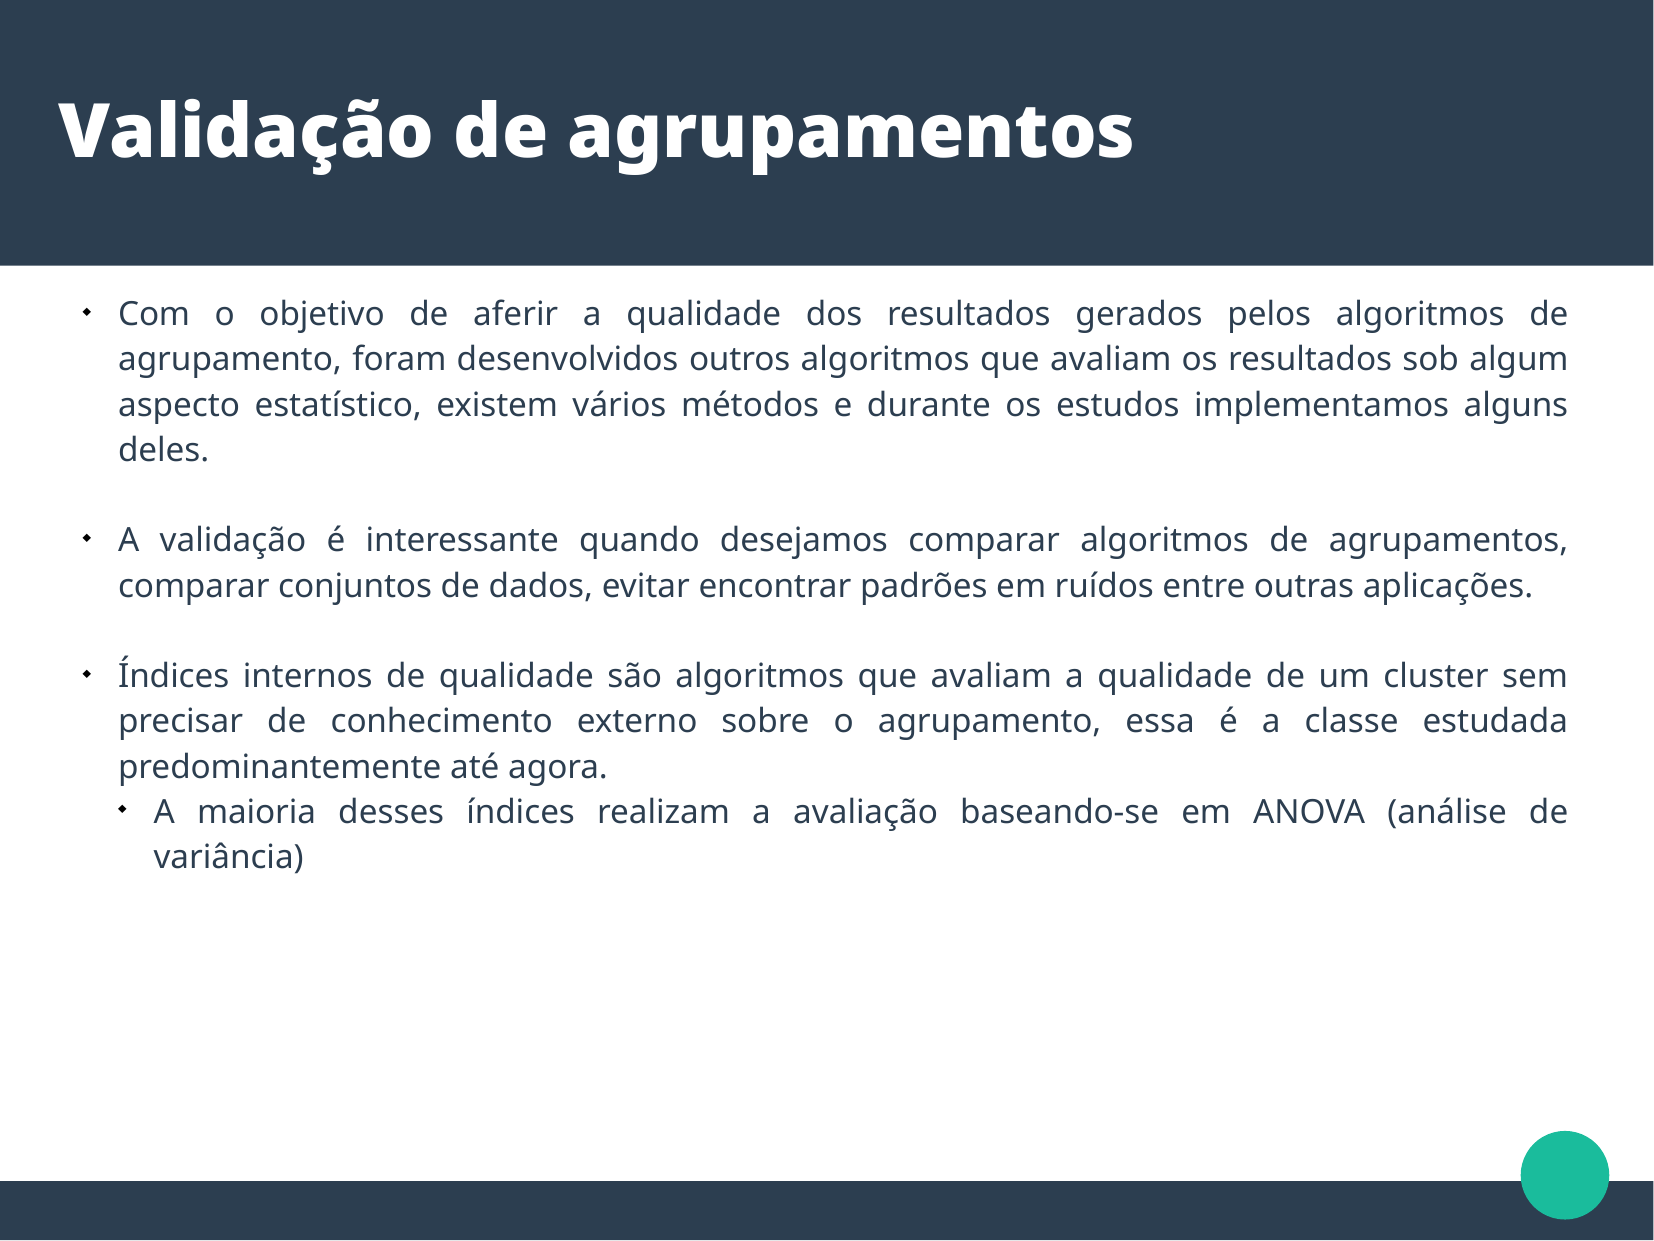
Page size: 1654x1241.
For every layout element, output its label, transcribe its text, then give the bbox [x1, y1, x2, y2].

title Validação de agrupamentos [59, 49, 1595, 207]
subtitle Com o objetivo de aferir a qualidade dos resultados gerados pelos algoritmos de agrupamento, foram desenvolvidos outros algoritmos que avaliam os resultados sob algum aspecto estatístico, existem vários métodos e durante os estudos implementamos alguns deles. A validação é interessante quando desejamos comparar algoritmos de agrupamentos, comparar conjuntos de dados, evitar encontrar padrões em ruídos entre outras aplicações. Índices internos de qualidade são algoritmos que avaliam a qualidade de um cluster sem precisar de conhecimento externo sobre o agrupamento, essa é a classe estudada predominantemente até agora. A maioria desses índices realizam a avaliação baseando-se em ANOVA (análise de variância) [82, 290, 1571, 1010]
